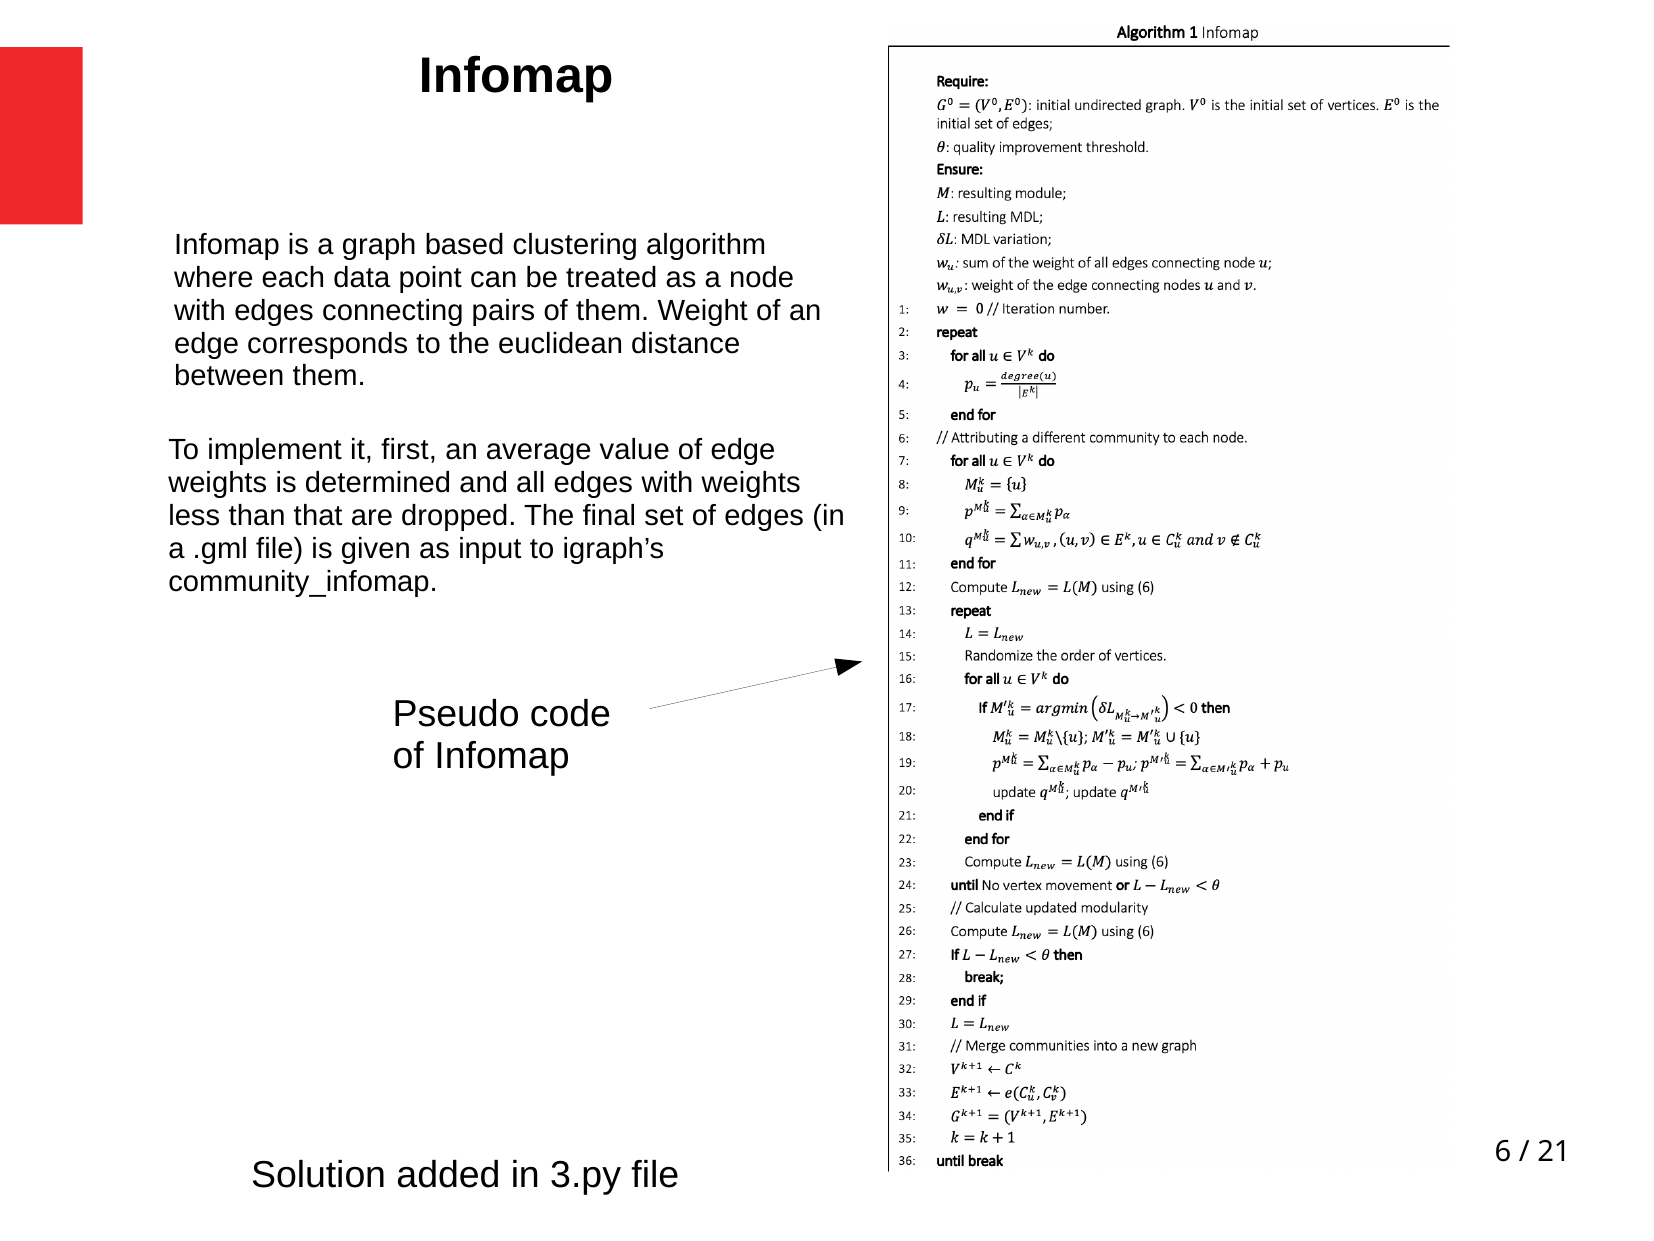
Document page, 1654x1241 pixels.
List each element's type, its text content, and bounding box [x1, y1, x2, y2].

text_box Infomap is a graph based clustering algorithm where each data point can be treated as a node with edges connecting pairs of them. Weight of an edge corresponds to the euclidean distance between them. To implement it, first, an average value of edge weights is determined and all edges with weights less than that are dropped. The final set of edges (in a .gml file) is given as input to igraph’s community_infomap. [153, 220, 875, 605]
picture [885, 23, 1453, 1175]
text_box Pseudo code of Infomap [377, 685, 650, 784]
text_box Infomap [335, 40, 697, 130]
text_box Solution added in 3.py file [236, 1145, 780, 1203]
